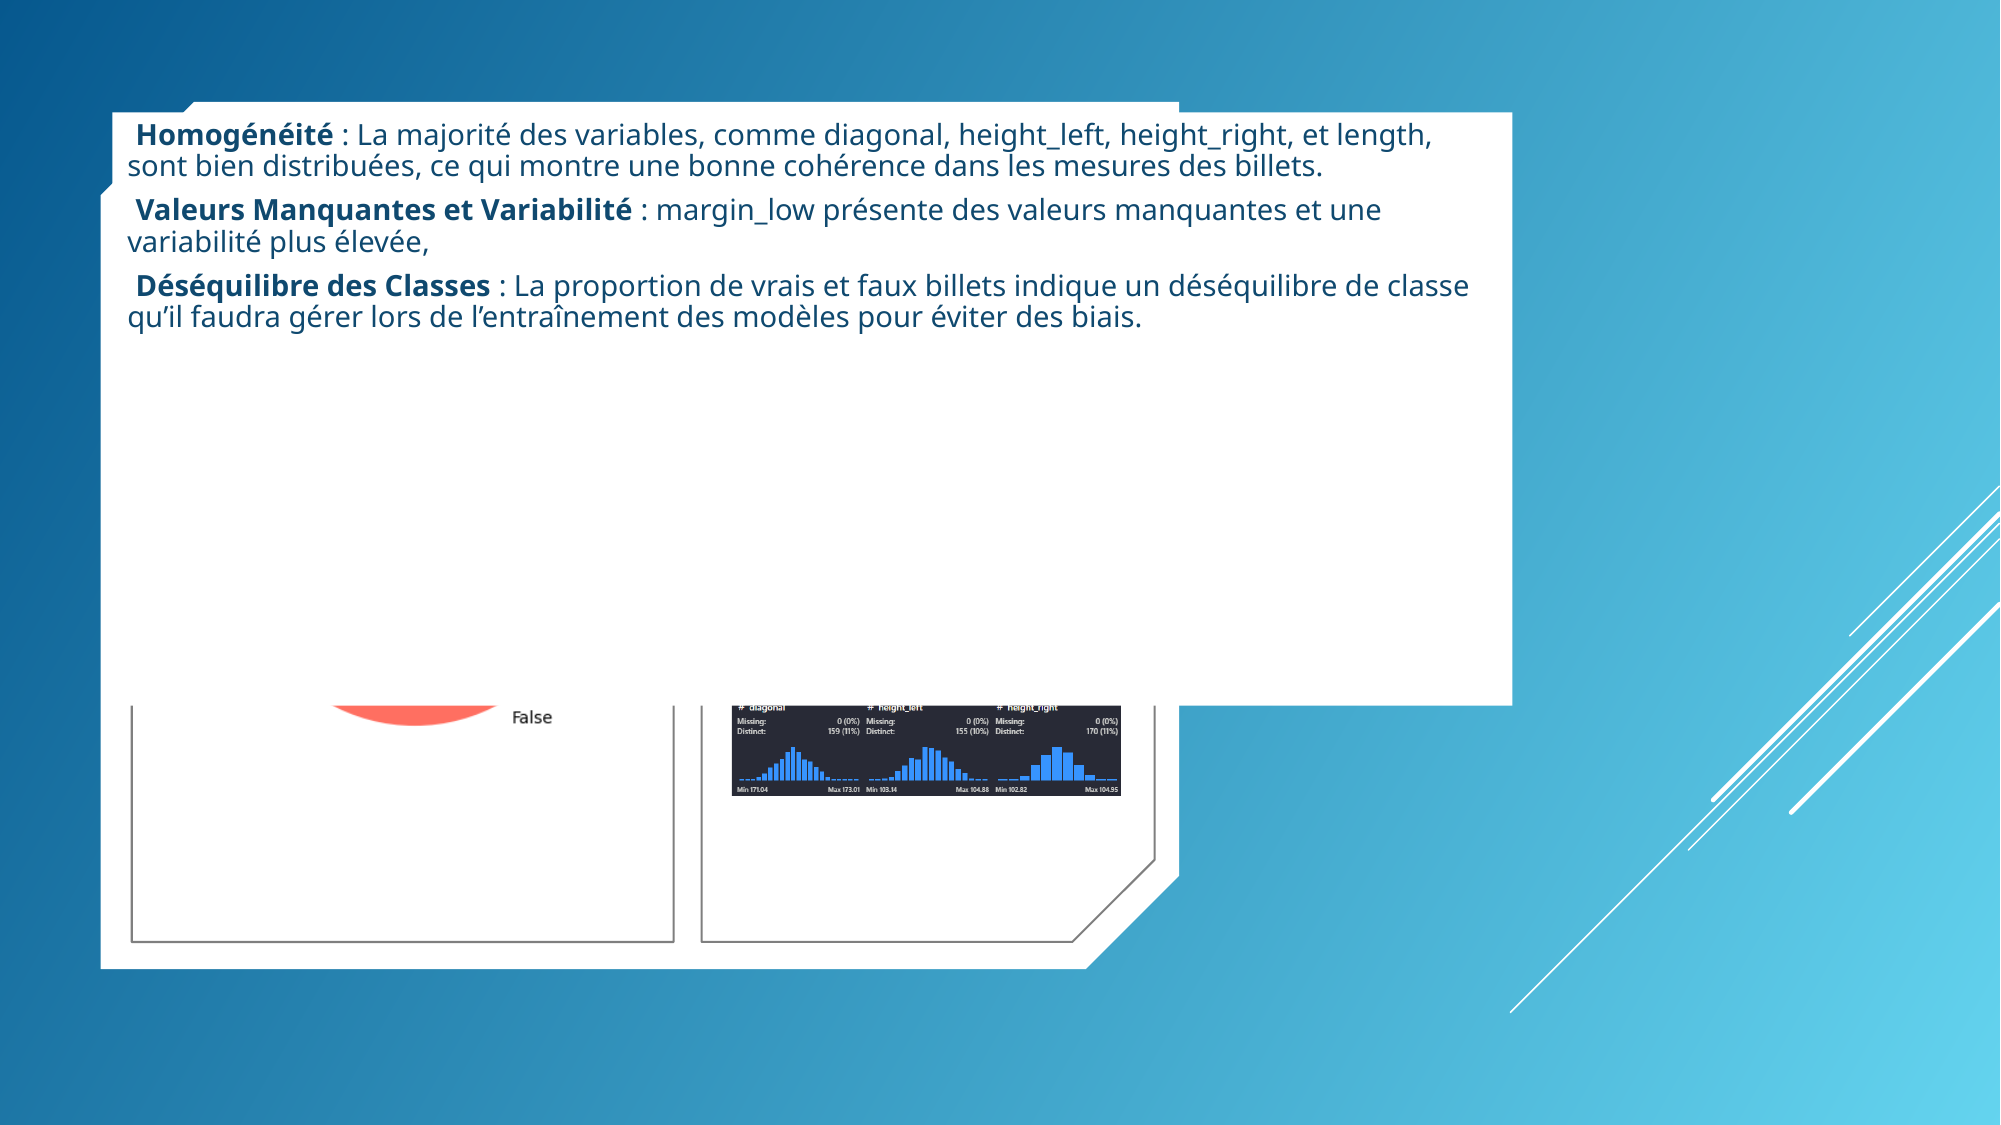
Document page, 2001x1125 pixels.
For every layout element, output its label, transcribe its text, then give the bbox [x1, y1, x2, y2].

list Homogénéité : La majorité des variables, comme diagonal, height_left, height_right, et length, sont bien distribuées, ce qui montre une bonne cohérence dans les mesures des billets. Valeurs Manquantes et Variabilité : margin_low présente des valeurs manquantes et une variabilité plus élevée, Déséquilibre des Classes : La proportion de vrais et faux billets indique un déséquilibre de classe qu’il faudra gérer lors de l’entraînement des modèles pour éviter des biais. [1235, 298, 1871, 901]
text_box [1871, 541, 2000, 728]
text_box [1871, 525, 2000, 665]
picture [731, 706, 1124, 796]
title Exploration des Données [1235, 101, 1813, 290]
text_box [1871, 518, 2000, 649]
text_box [703, 706, 1153, 940]
picture [159, 706, 647, 782]
text_box [1871, 488, 2000, 637]
text_box [133, 706, 672, 940]
text_box [0, 0, 2000, 1125]
